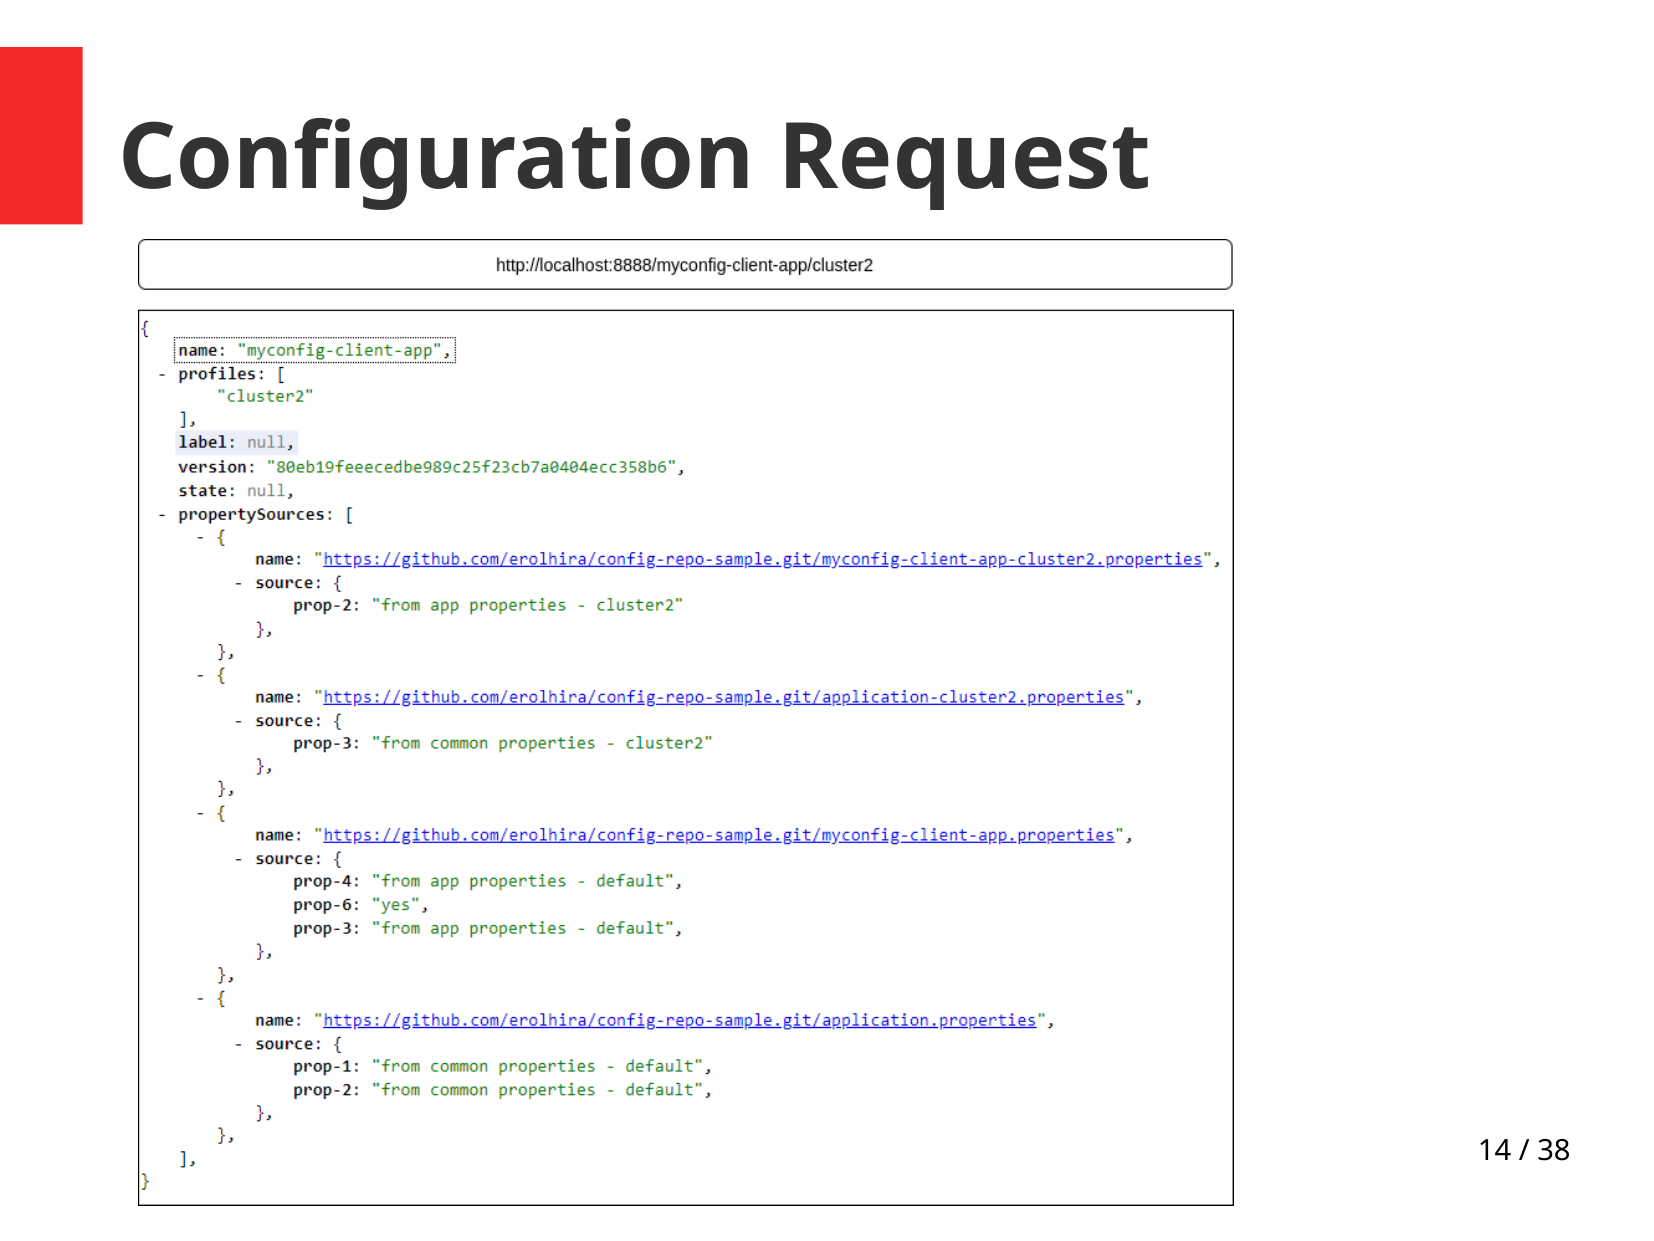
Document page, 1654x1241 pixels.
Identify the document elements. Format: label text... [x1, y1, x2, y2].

title Configuration Request [118, 10, 1571, 296]
picture [138, 239, 1234, 1206]
